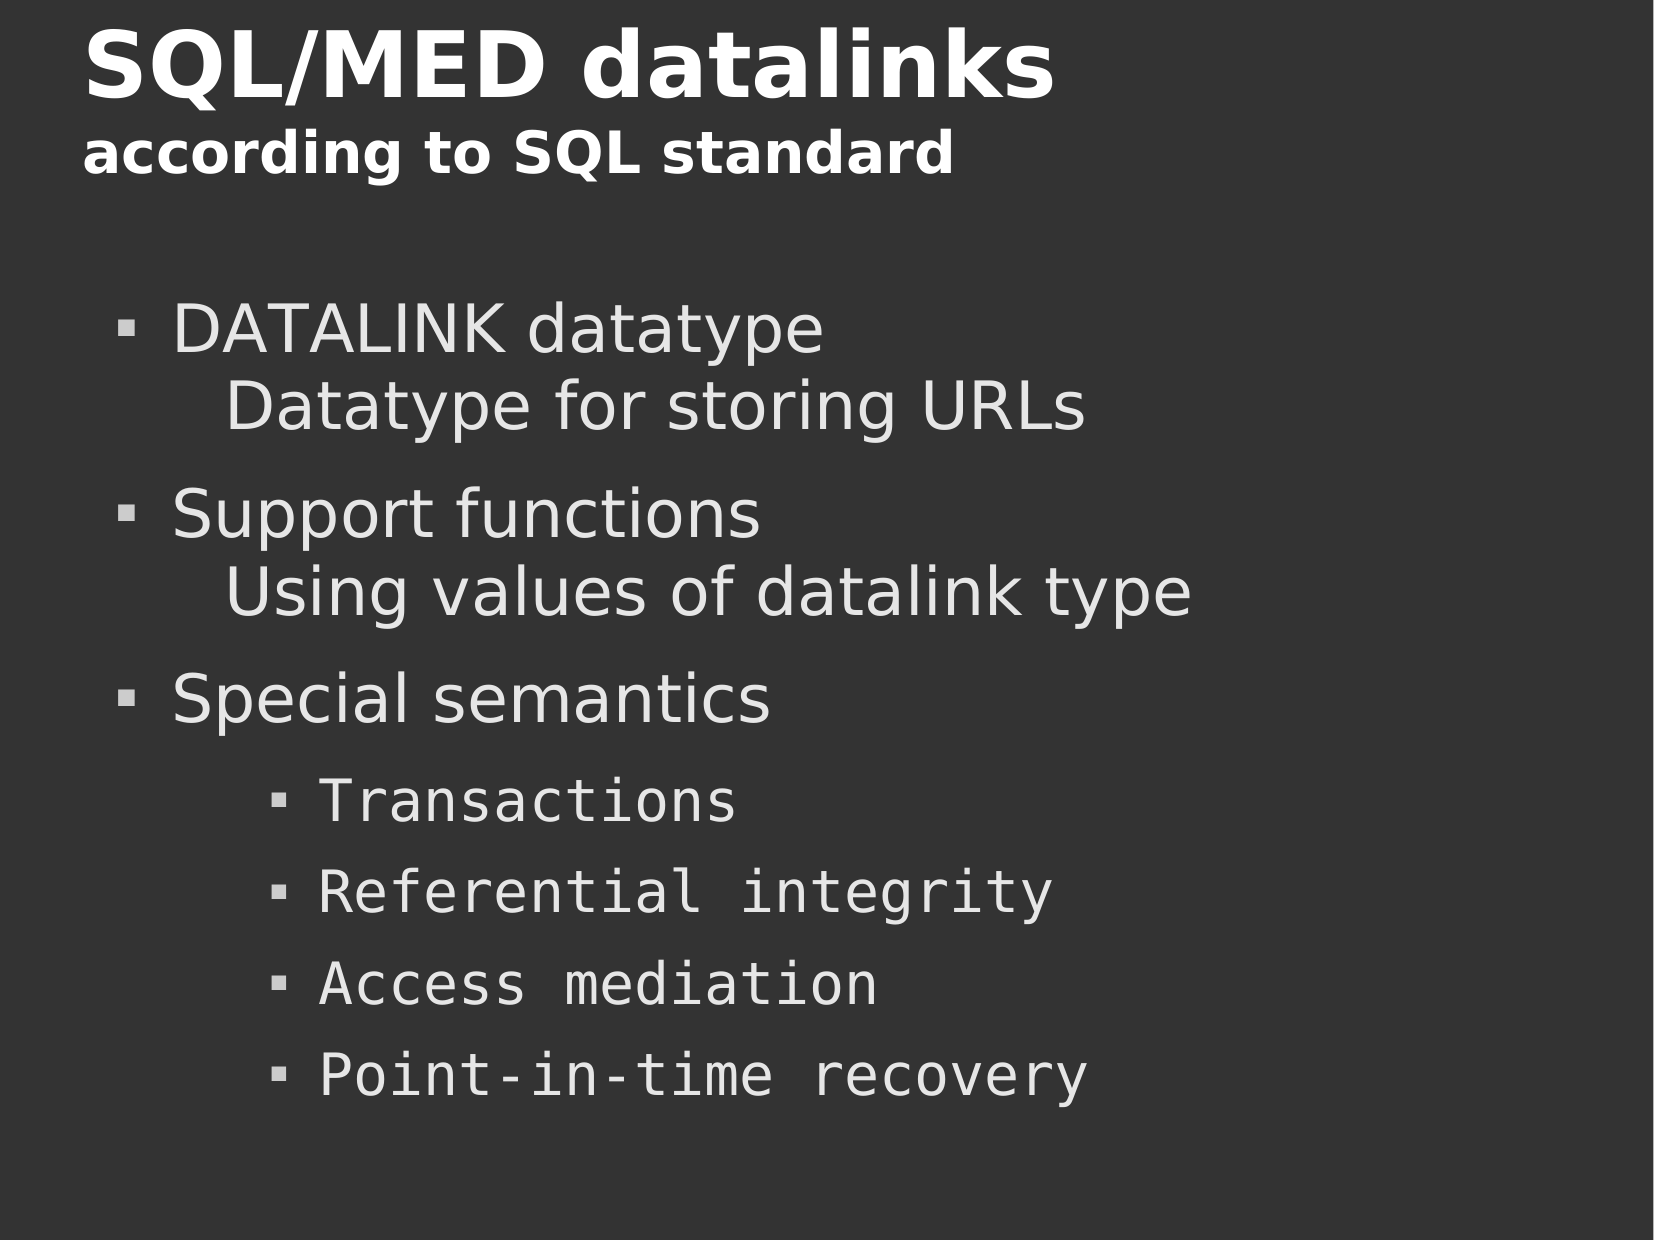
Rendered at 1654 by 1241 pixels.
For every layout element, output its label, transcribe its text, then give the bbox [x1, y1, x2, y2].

list DATALINK datatype Datatype for storing URLs Support functions Using values of datalink type Special semantics Transactions Referential integrity Access mediation Point-in-time recovery [82, 290, 1571, 1110]
title SQL/MED datalinks according to SQL standard [82, 12, 1571, 188]
